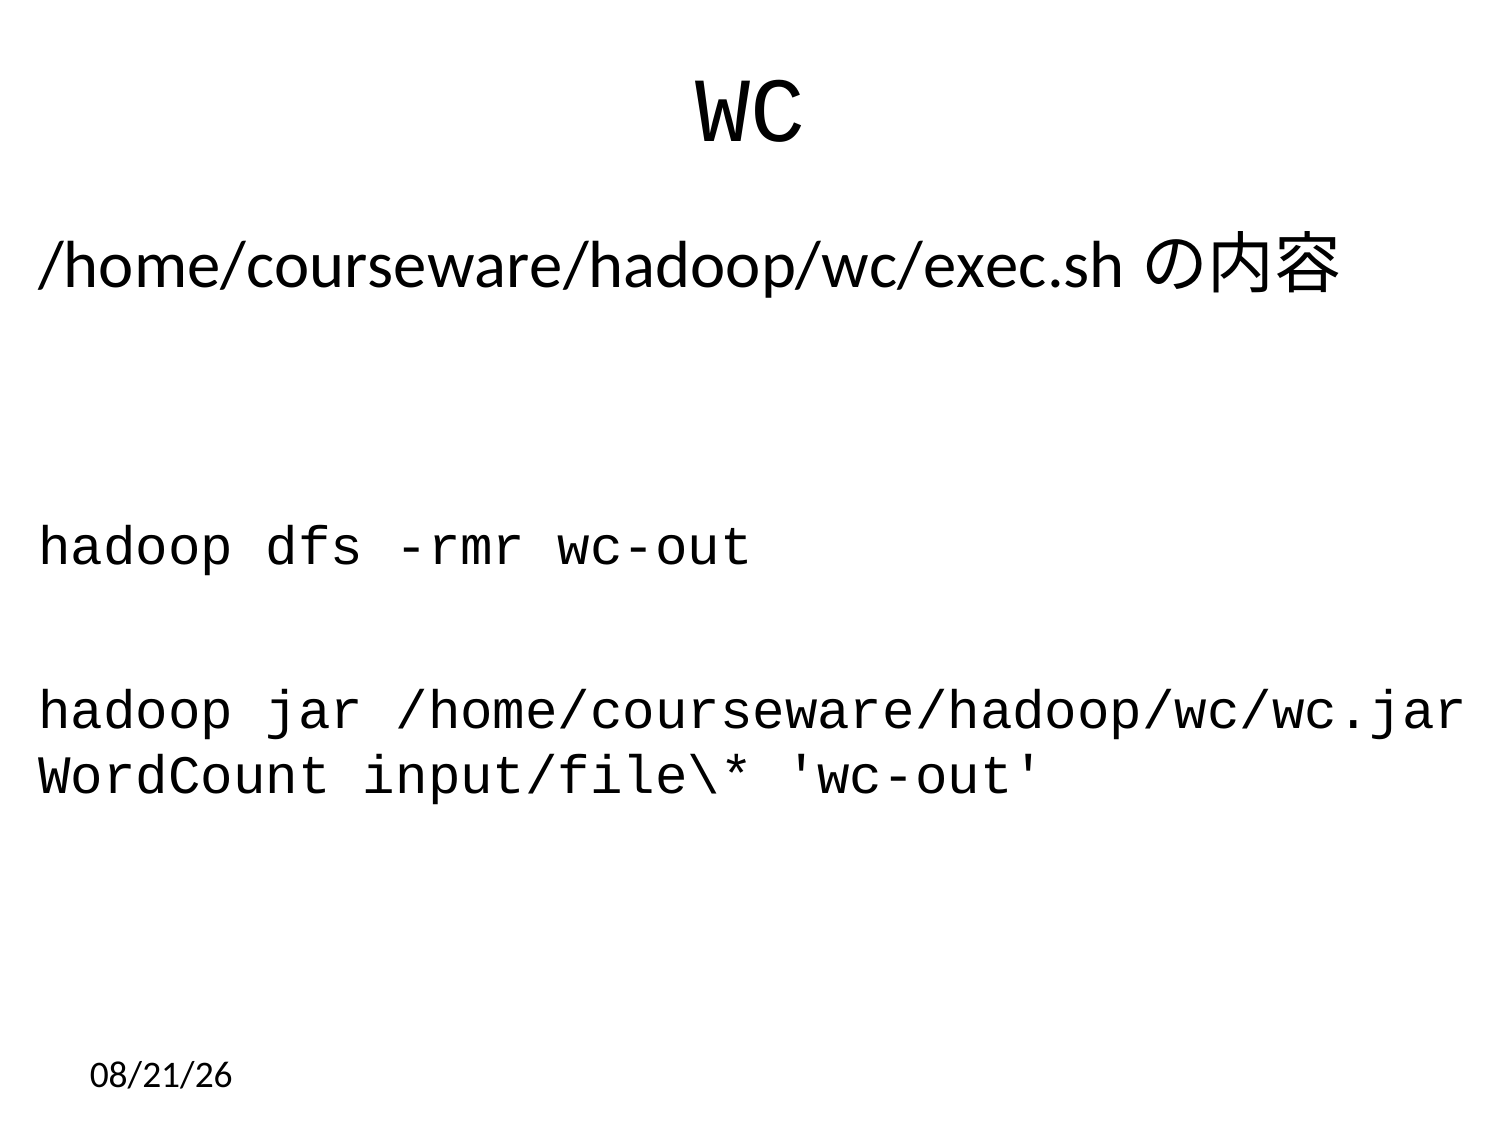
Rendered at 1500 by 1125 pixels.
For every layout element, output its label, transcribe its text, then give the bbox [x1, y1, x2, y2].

title WC [75, 21, 1426, 189]
list /home/courseware/hadoop/wc/exec.sh の内容 hadoop dfs -rmr wc-out hadoop jar /home/courseware/hadoop/wc/wc.jar WordCount input/file\* 'wc-out' [23, 212, 1500, 1004]
